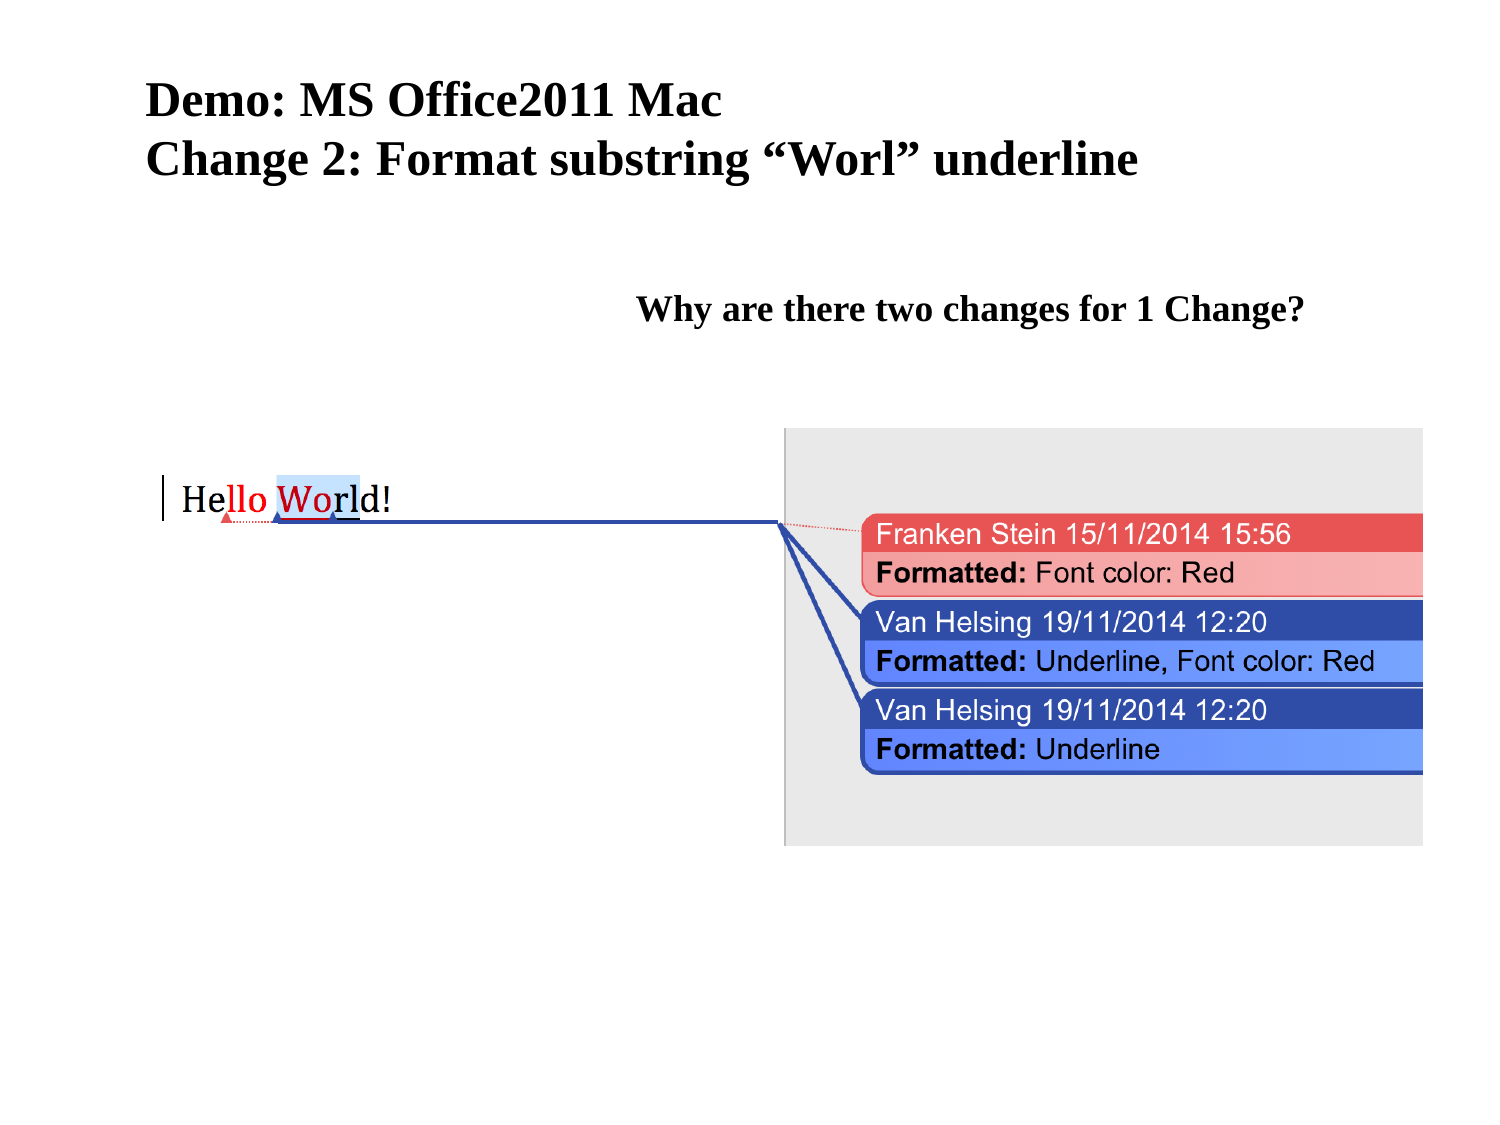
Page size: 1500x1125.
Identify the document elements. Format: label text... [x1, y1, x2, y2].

title Demo: MS Office2011 Mac Change 2: Format substring “Worl” underline [145, 67, 1388, 219]
picture [145, 428, 1423, 846]
text_box Why are there two changes for 1 Change? [620, 280, 1321, 337]
